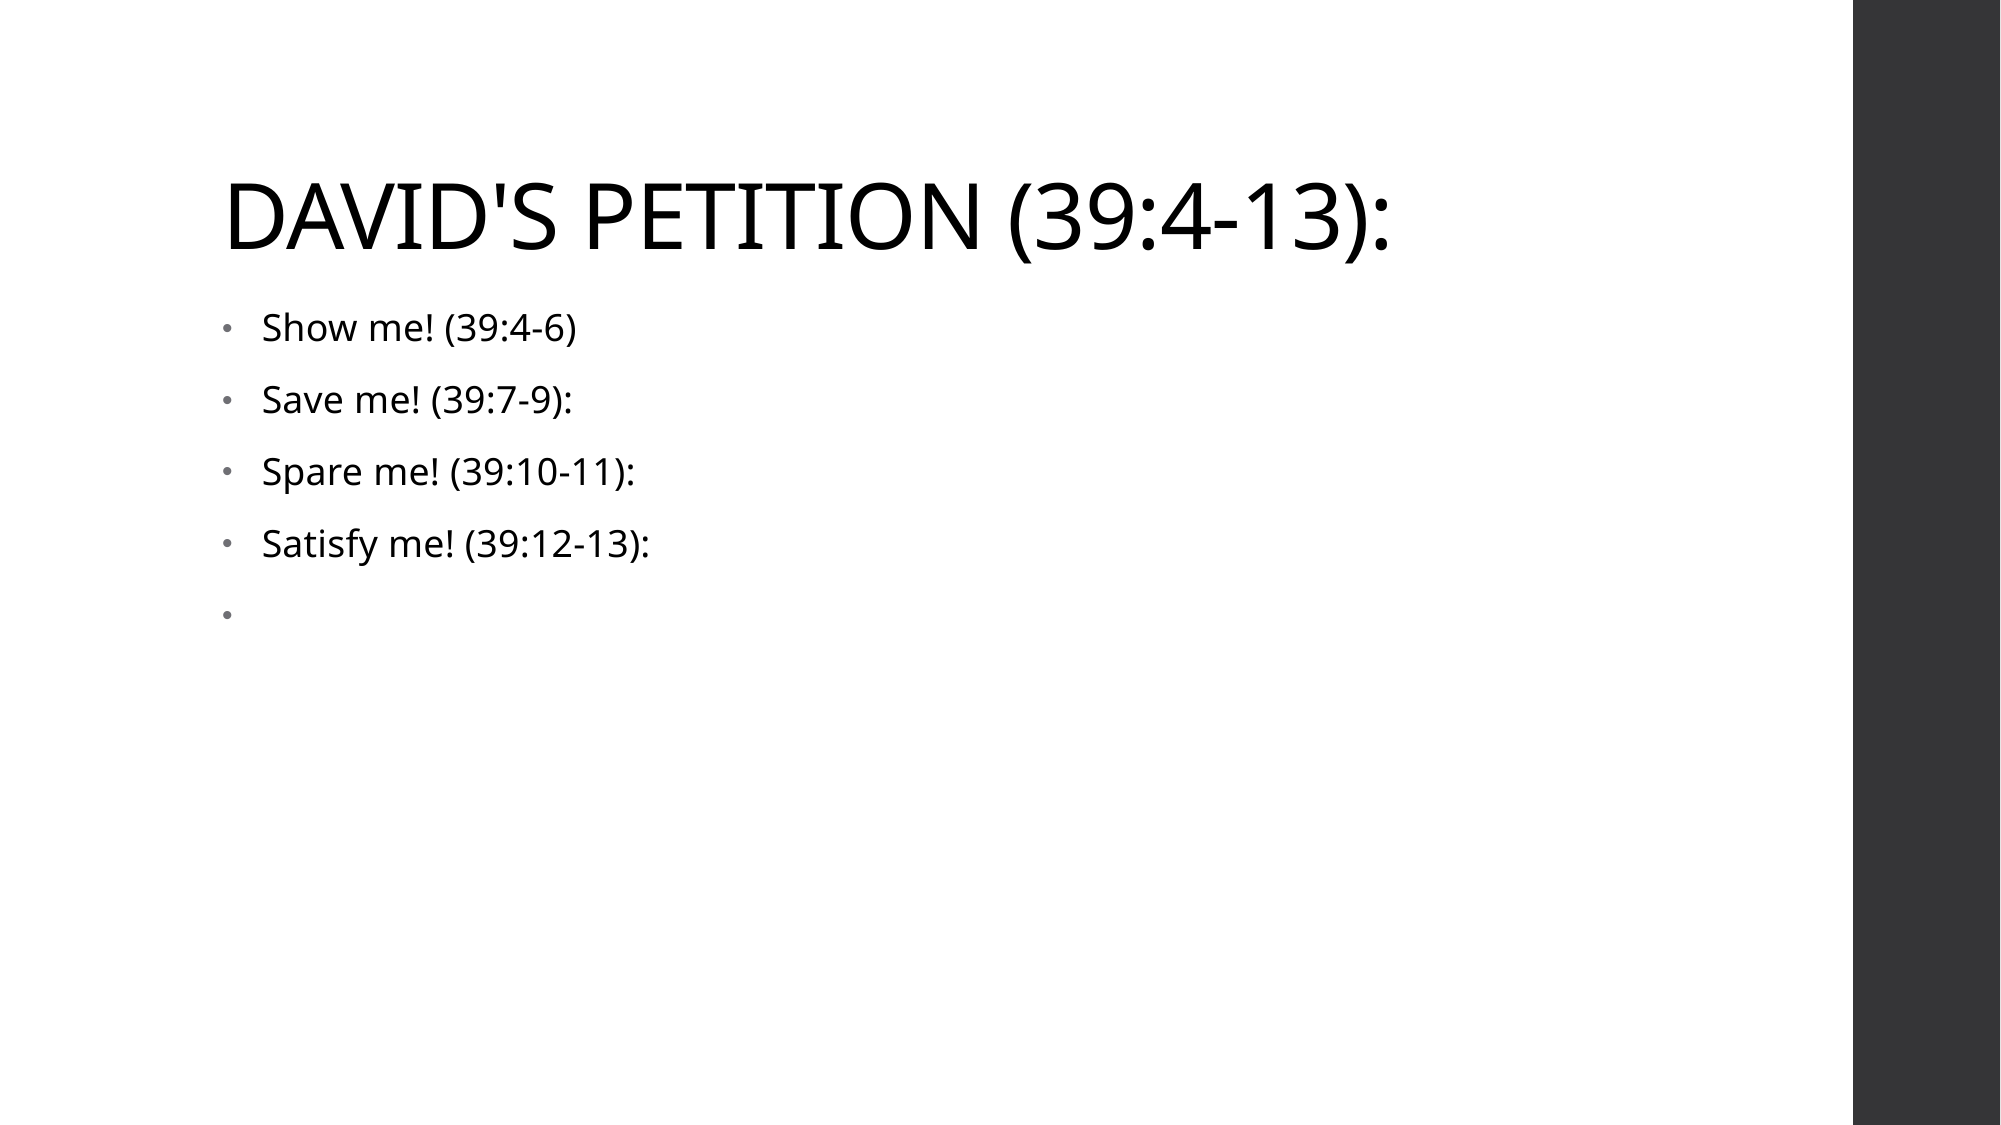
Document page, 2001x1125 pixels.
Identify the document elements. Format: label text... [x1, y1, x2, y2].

title DAVID'S PETITION (39:4-13): [206, 60, 1797, 278]
list Show me! (39:4-6) Save me! (39:7-9): Spare me! (39:10-11): Satisfy me! (39:12-13): [206, 299, 1617, 1014]
